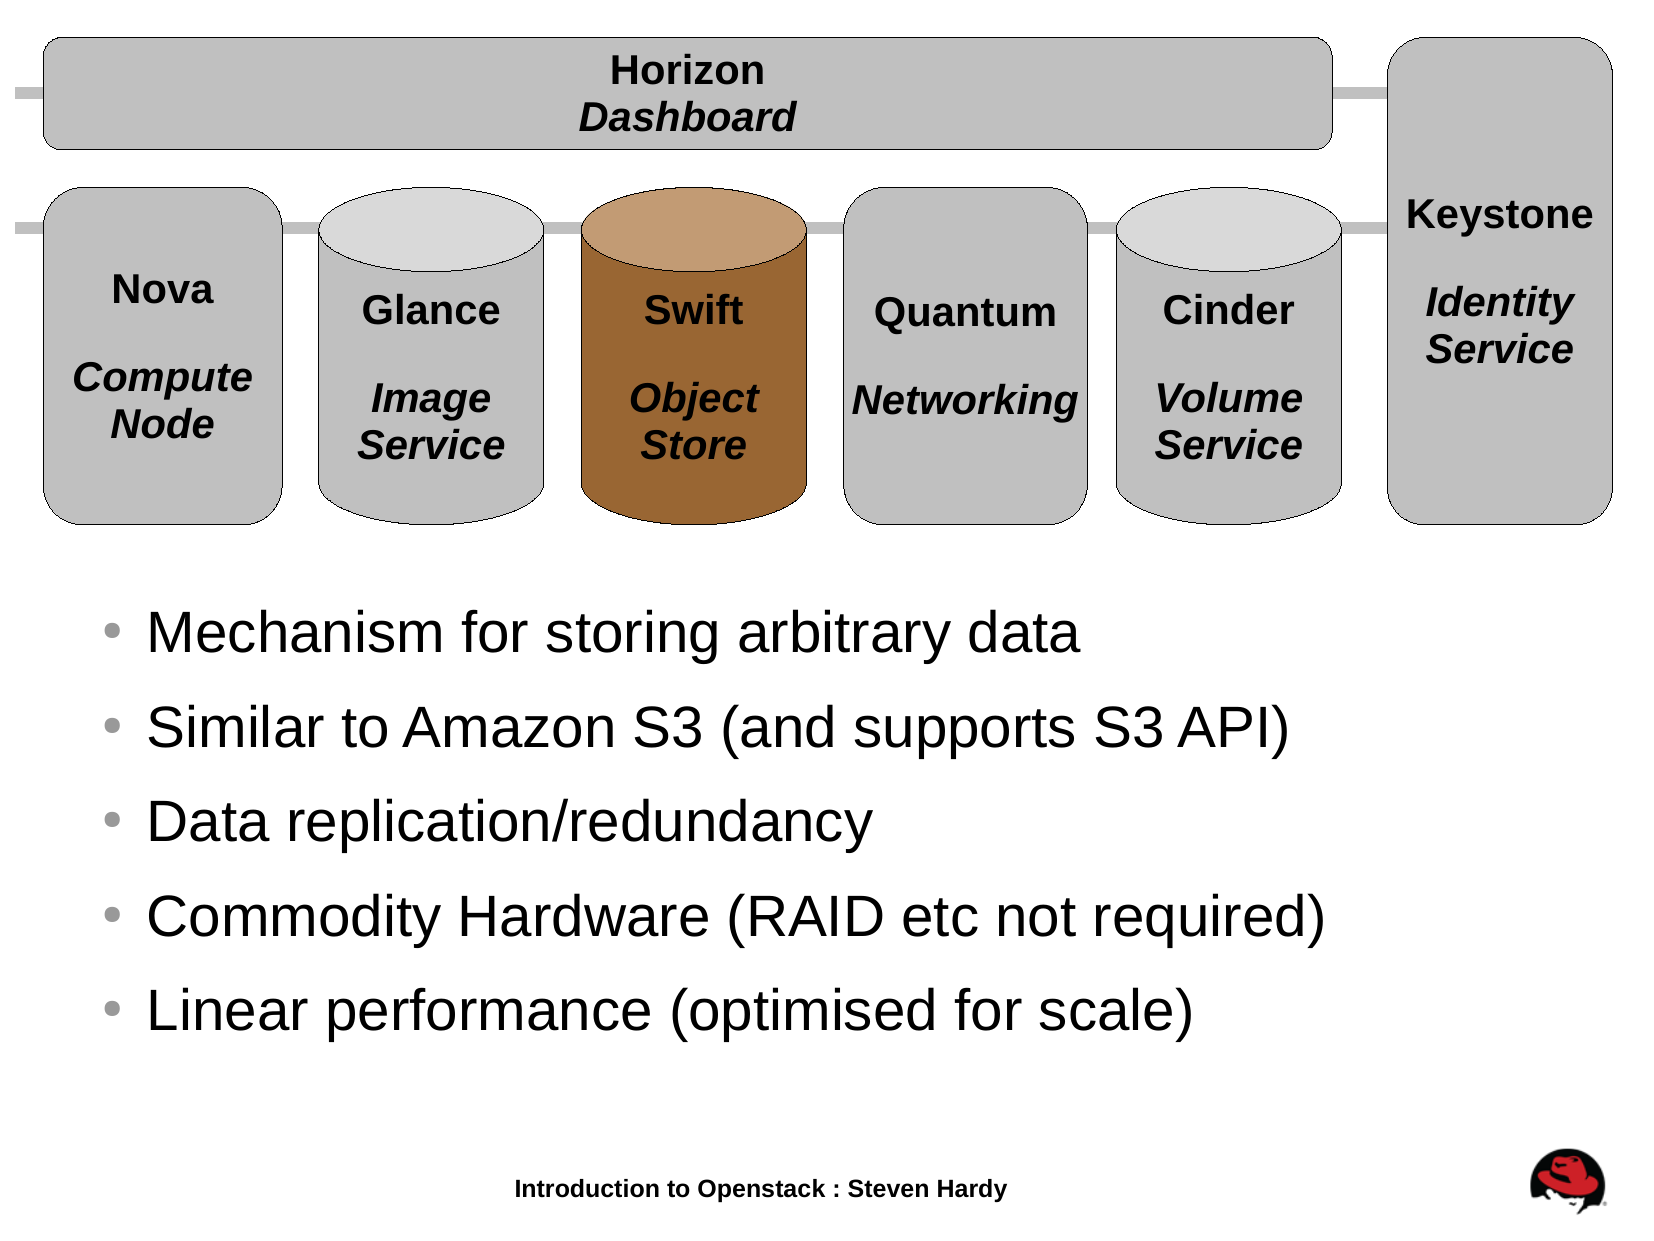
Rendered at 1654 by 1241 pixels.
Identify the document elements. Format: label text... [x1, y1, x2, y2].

text_box Keystone Identity Service [1387, 37, 1613, 525]
text_box Swift Object Store [581, 233, 807, 525]
text_box Quantum Networking [843, 187, 1088, 525]
text_box Glance Image Service [318, 232, 544, 525]
picture [1529, 1146, 1613, 1224]
list Mechanism for storing arbitrary data Similar to Amazon S3 (and supports S3 API) Data replication/redundancy Commodity Hardware (RAID etc not required) Linear performance (optimised for scale) [86, 600, 1576, 1044]
text_box Cinder Volume Service [1116, 233, 1342, 525]
text_box Horizon Dashboard [43, 37, 1333, 150]
text_box Nova Compute Node [43, 187, 283, 525]
